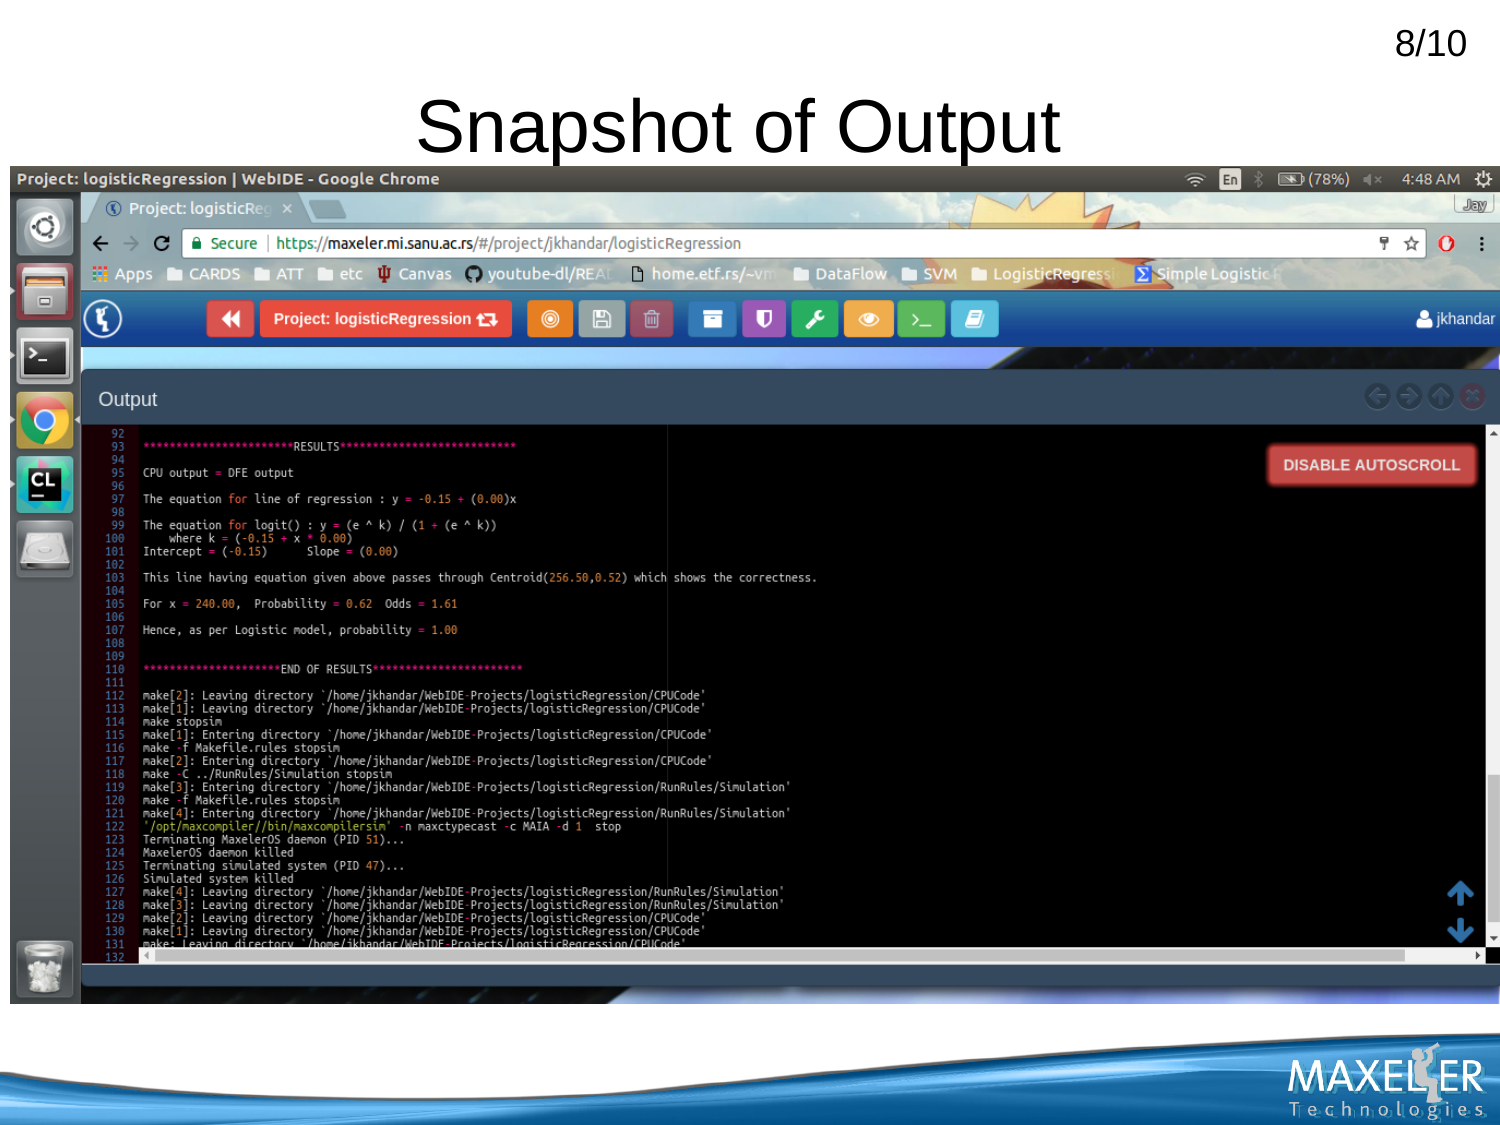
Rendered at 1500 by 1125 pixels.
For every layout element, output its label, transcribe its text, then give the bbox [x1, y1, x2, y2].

title Snapshot of Output [75, 45, 1424, 166]
text_box 8/10 [1380, 15, 1486, 72]
picture [10, 166, 1500, 1004]
picture [0, 1023, 1500, 1125]
